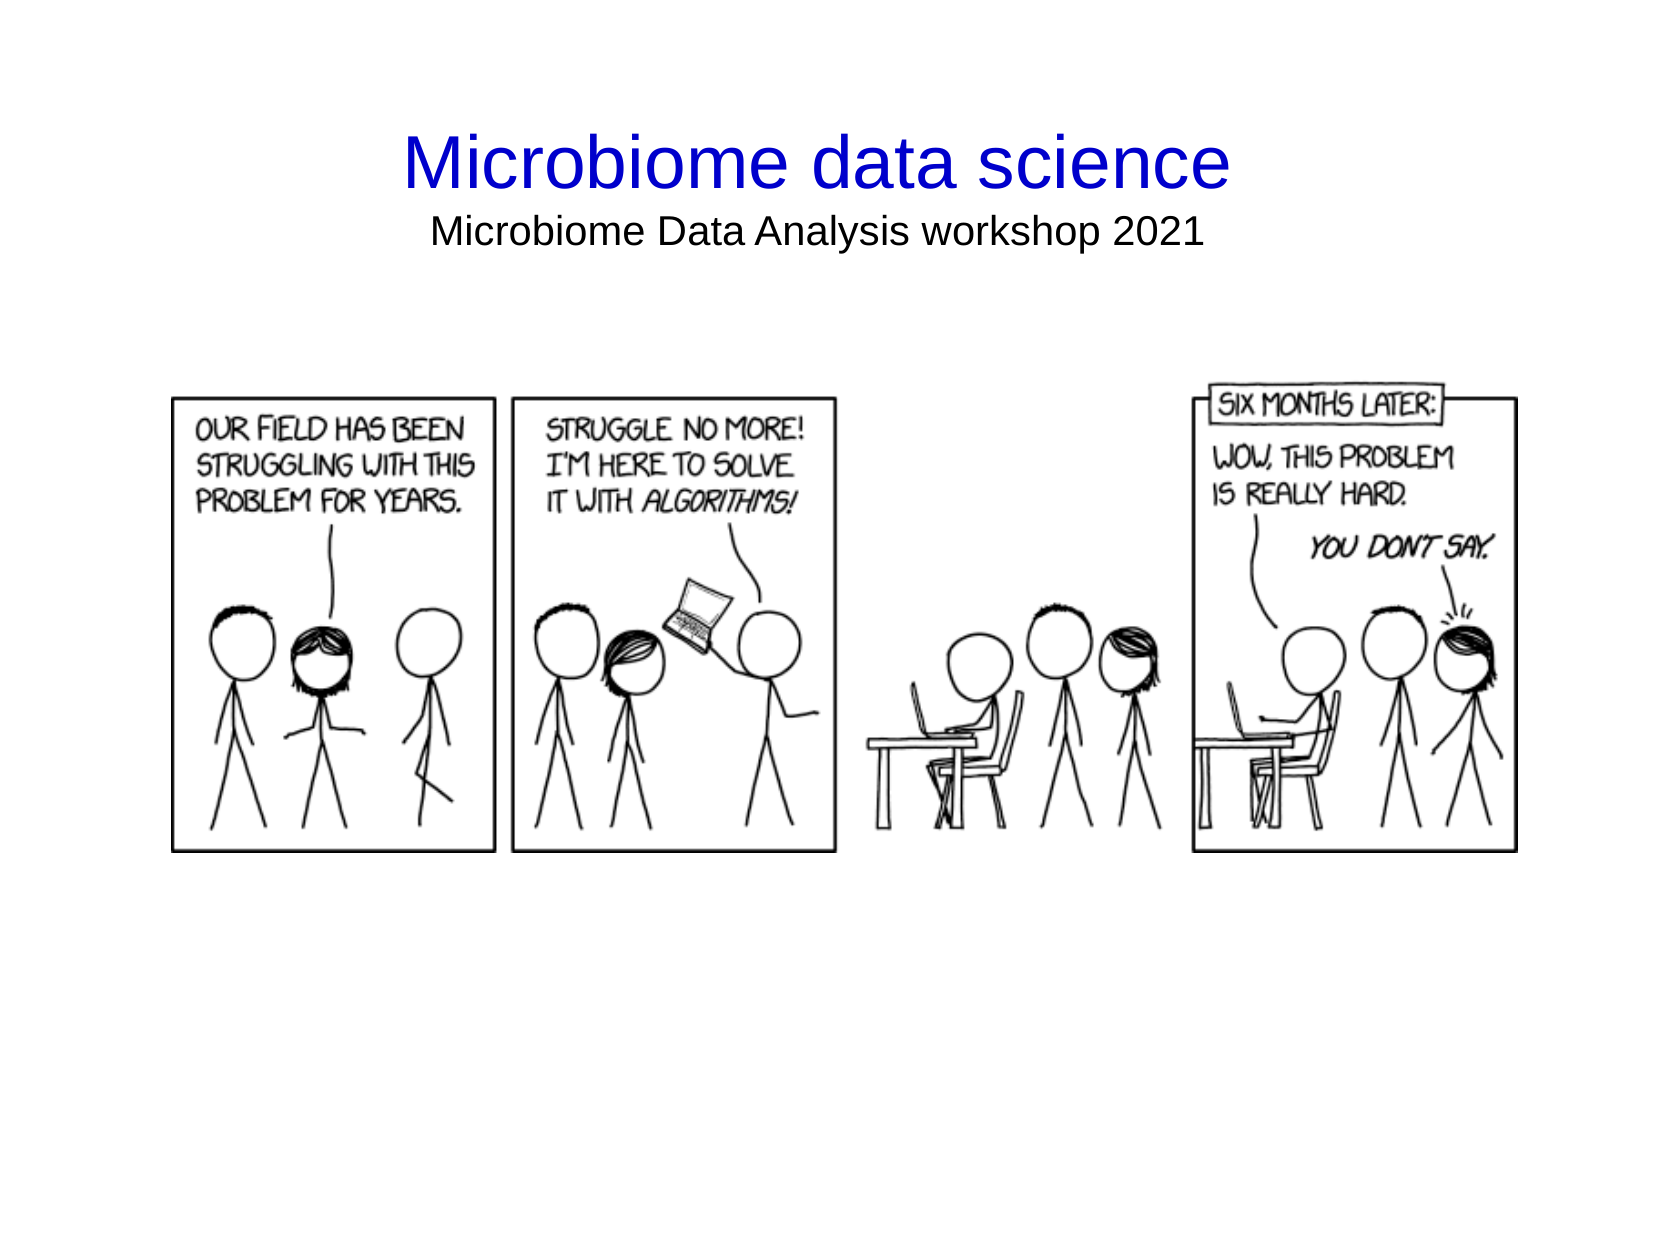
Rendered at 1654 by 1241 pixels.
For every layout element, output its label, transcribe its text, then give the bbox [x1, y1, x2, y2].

picture [171, 377, 1518, 853]
text_box Microbiome data science Microbiome Data Analysis workshop 2021 [32, 106, 1603, 262]
